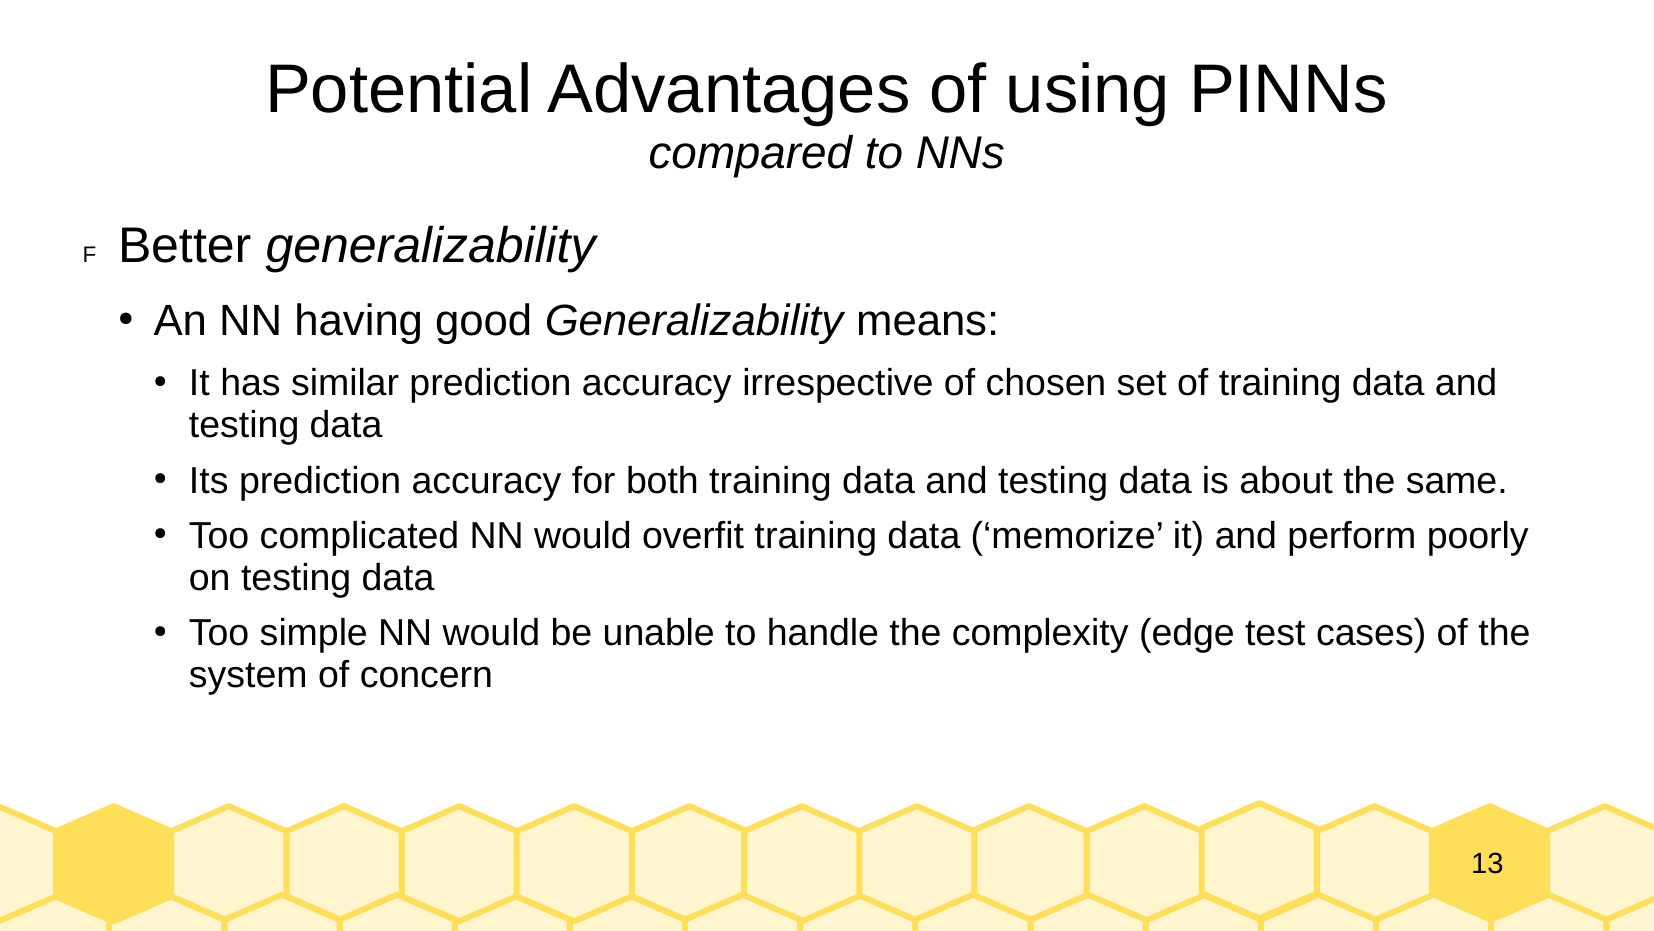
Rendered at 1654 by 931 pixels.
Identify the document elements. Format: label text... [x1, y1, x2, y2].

list Better generalizability An NN having good Generalizability means: It has similar prediction accuracy irrespective of chosen set of training data and testing data Its prediction accuracy for both training data and testing data is about the same. Too complicated NN would overfit training data (‘memorize’ it) and perform poorly on testing data Too simple NN would be unable to handle the complexity (edge test cases) of the system of concern [82, 217, 1571, 758]
title Potential Advantages of using PINNs compared to NNs [82, 37, 1571, 193]
